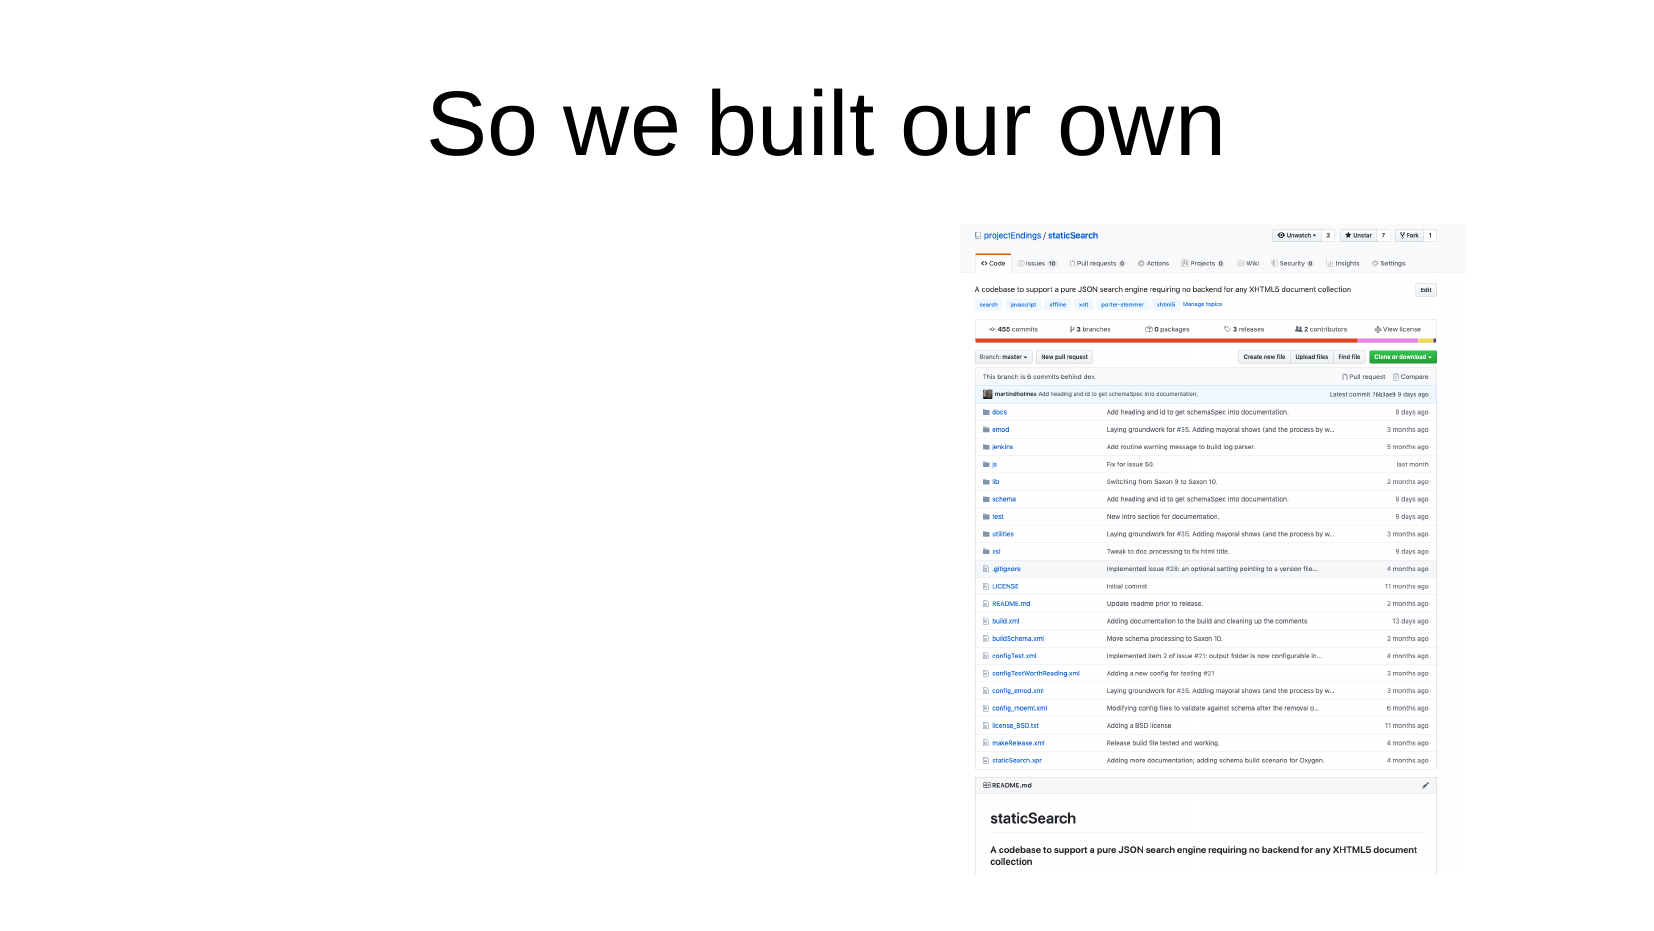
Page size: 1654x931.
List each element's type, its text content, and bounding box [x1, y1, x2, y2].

picture [960, 224, 1465, 875]
title So we built our own [82, 45, 1571, 201]
